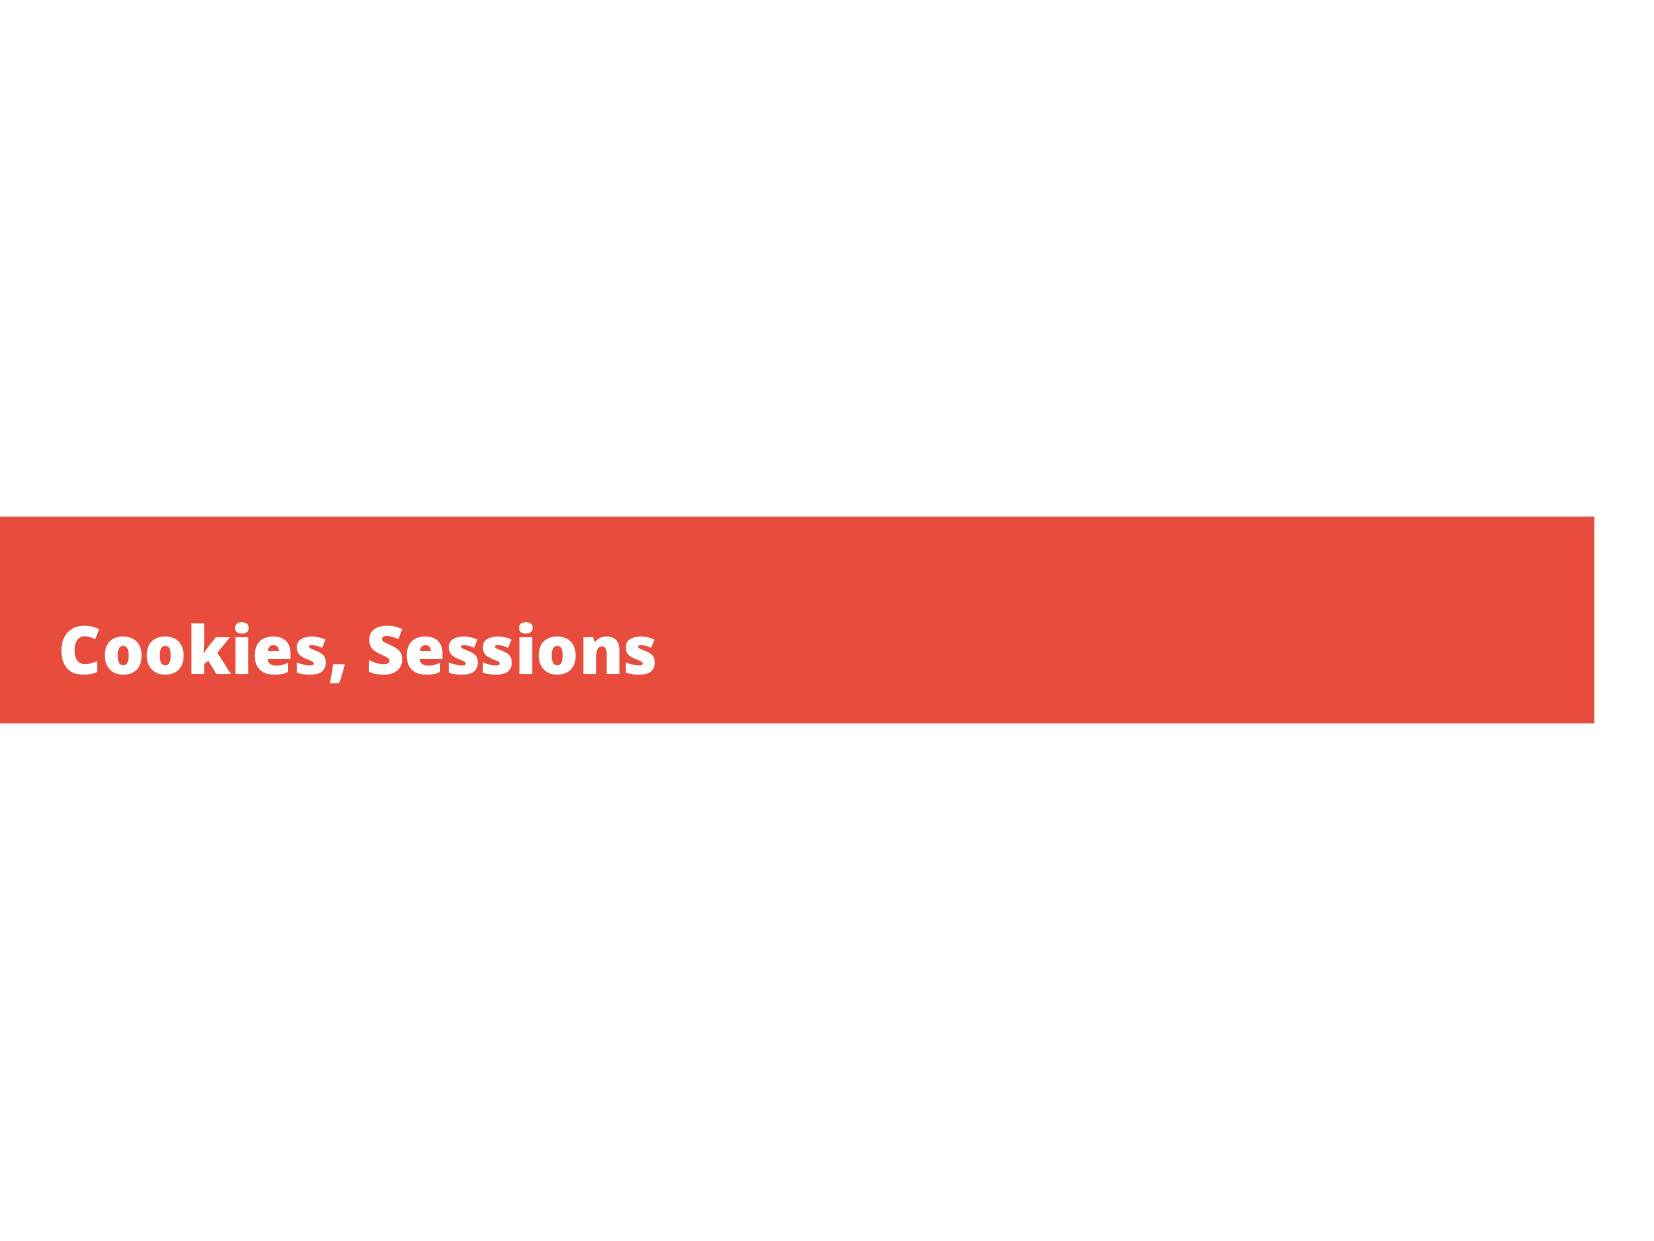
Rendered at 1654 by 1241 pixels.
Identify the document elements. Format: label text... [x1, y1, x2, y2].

title Cookies, Sessions [59, 546, 1595, 694]
